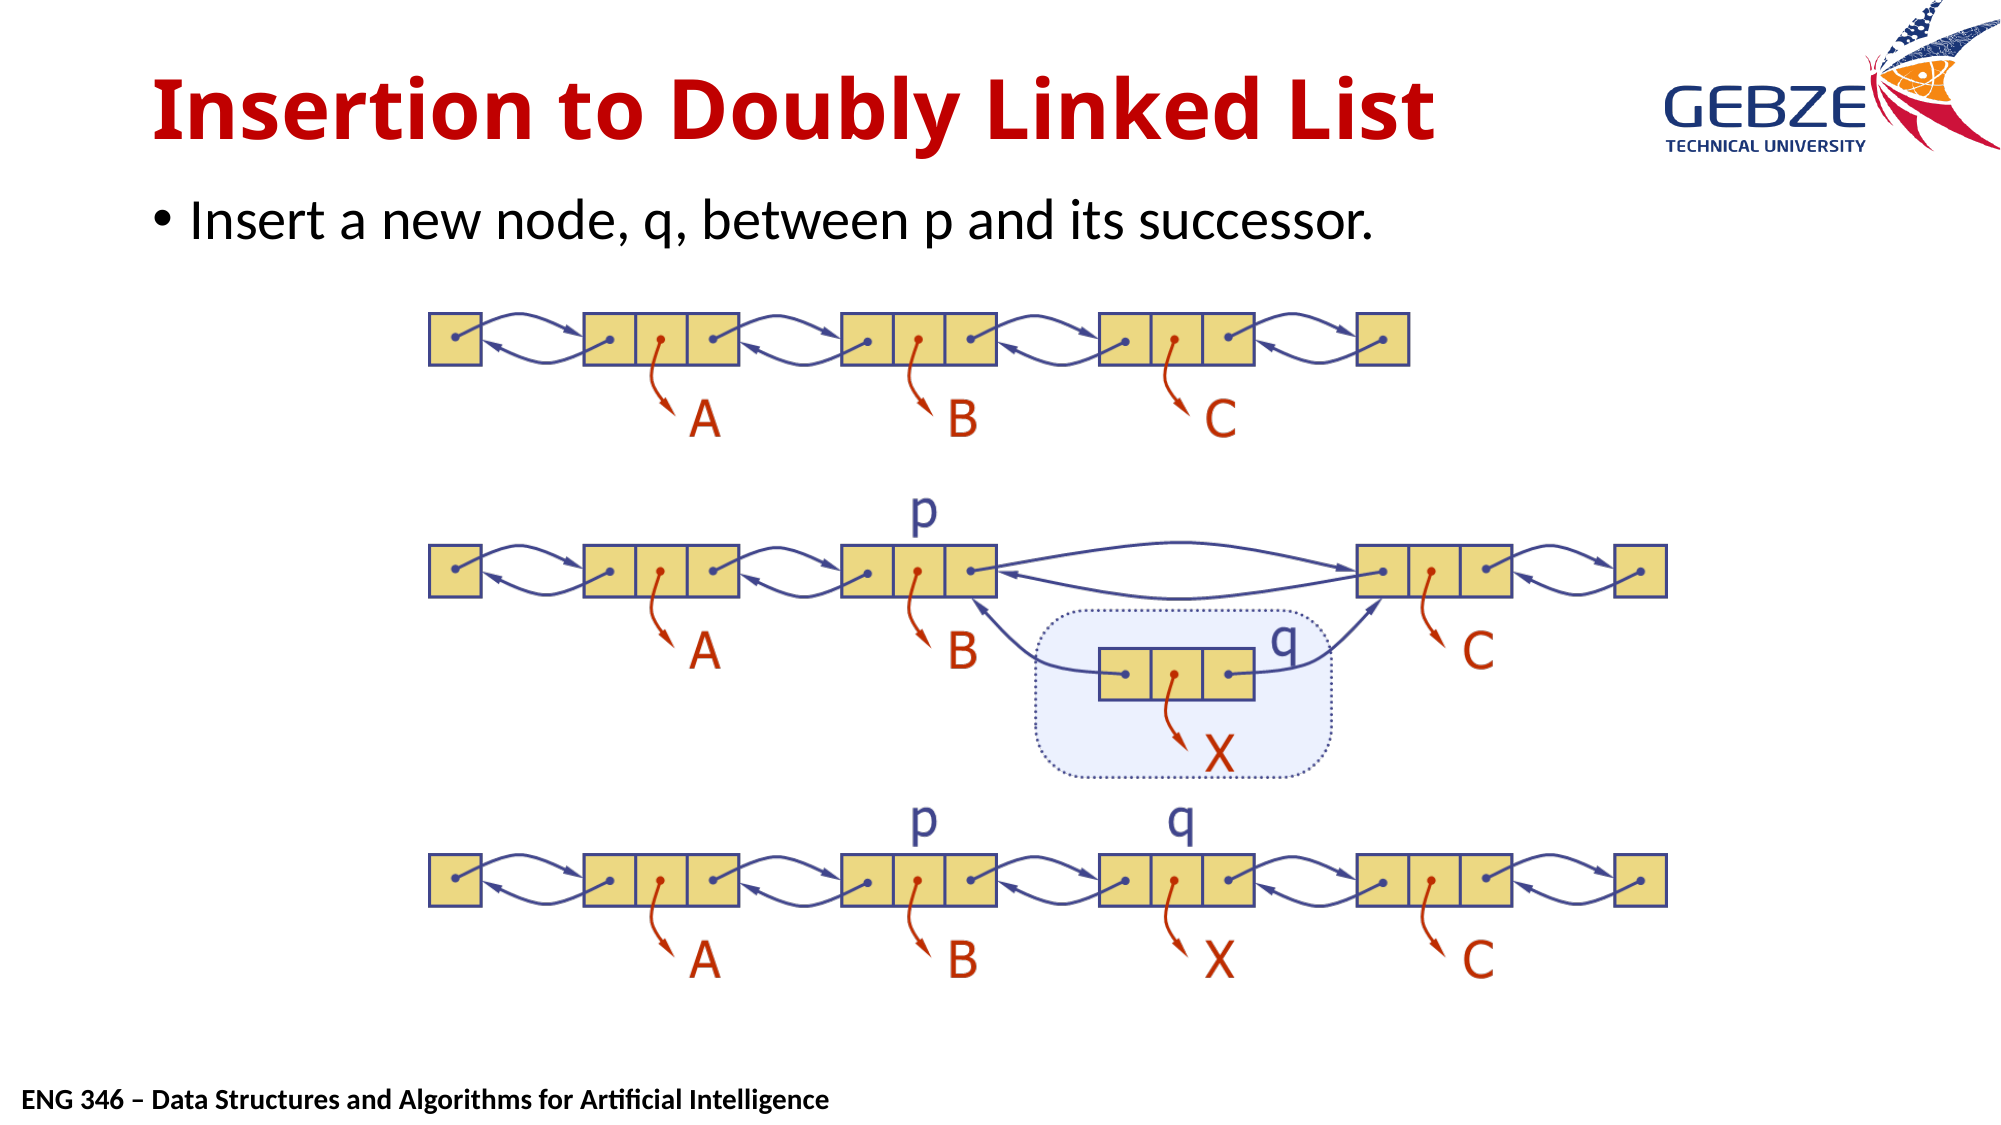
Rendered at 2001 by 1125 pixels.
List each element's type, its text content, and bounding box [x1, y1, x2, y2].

picture [1665, 0, 2001, 152]
picture [428, 312, 1668, 1019]
title Insertion to Doubly Linked List [137, 59, 1863, 166]
list Insert a new node, q, between p and its successor. [137, 181, 1863, 265]
